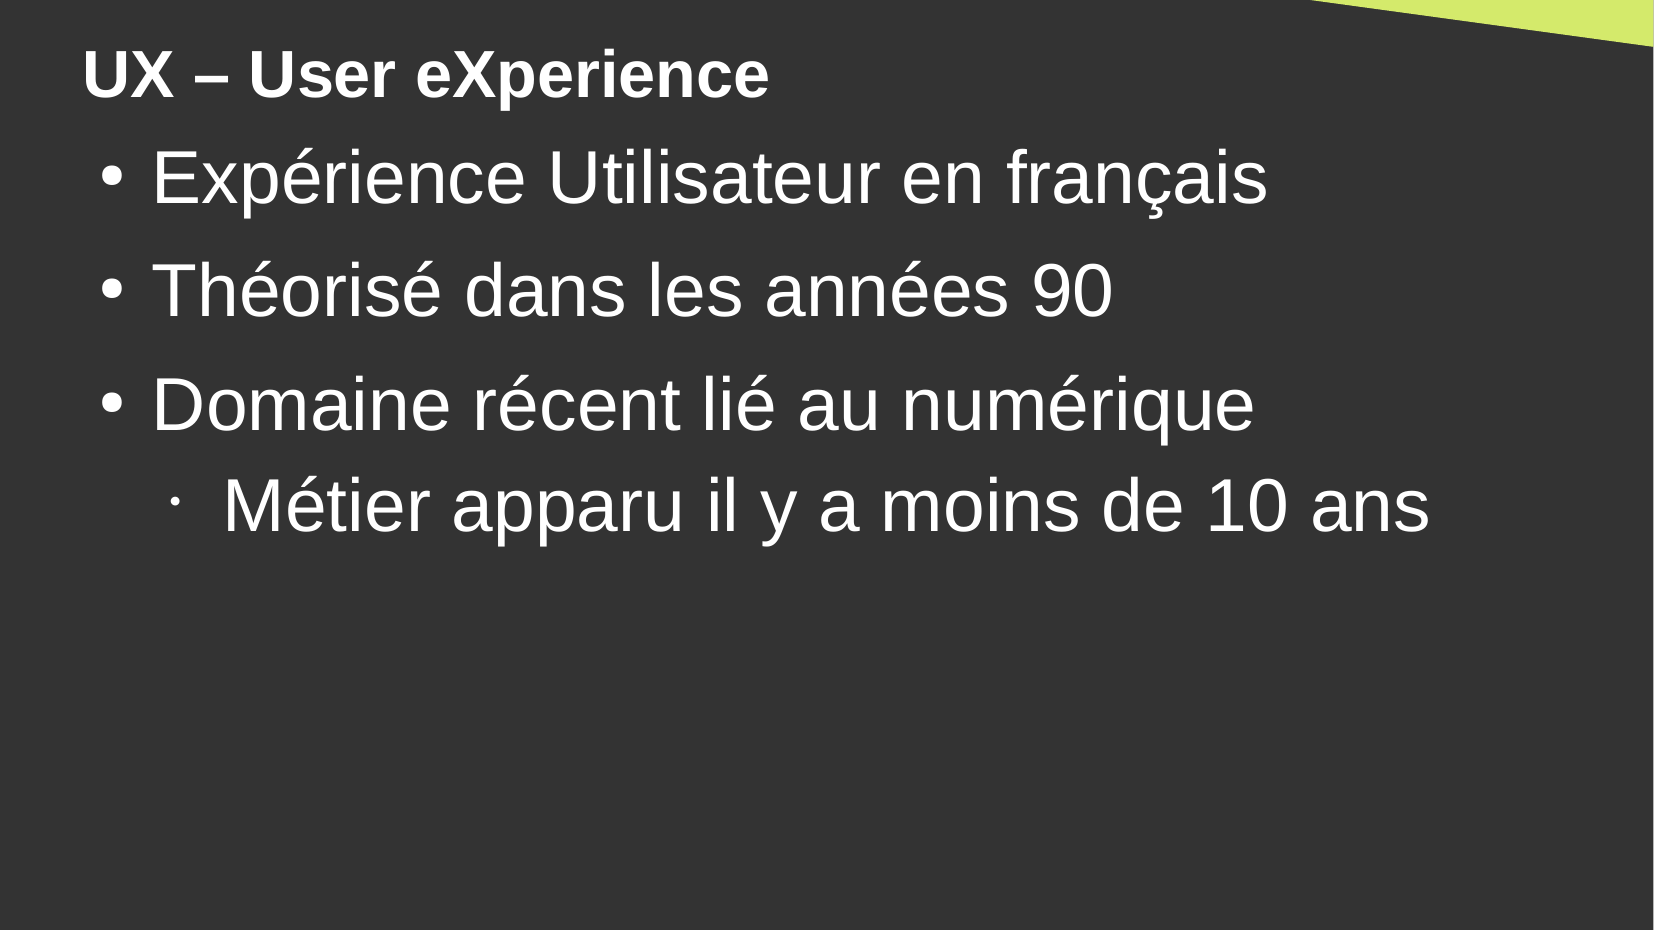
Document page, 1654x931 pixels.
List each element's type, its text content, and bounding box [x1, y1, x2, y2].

title UX – User eXperience [82, 37, 1571, 114]
list Expérience Utilisateur en français Théorisé dans les années 90 Domaine récent lié au numérique Métier apparu il y a moins de 10 ans [80, 135, 1620, 827]
text_box [1310, 0, 1654, 47]
